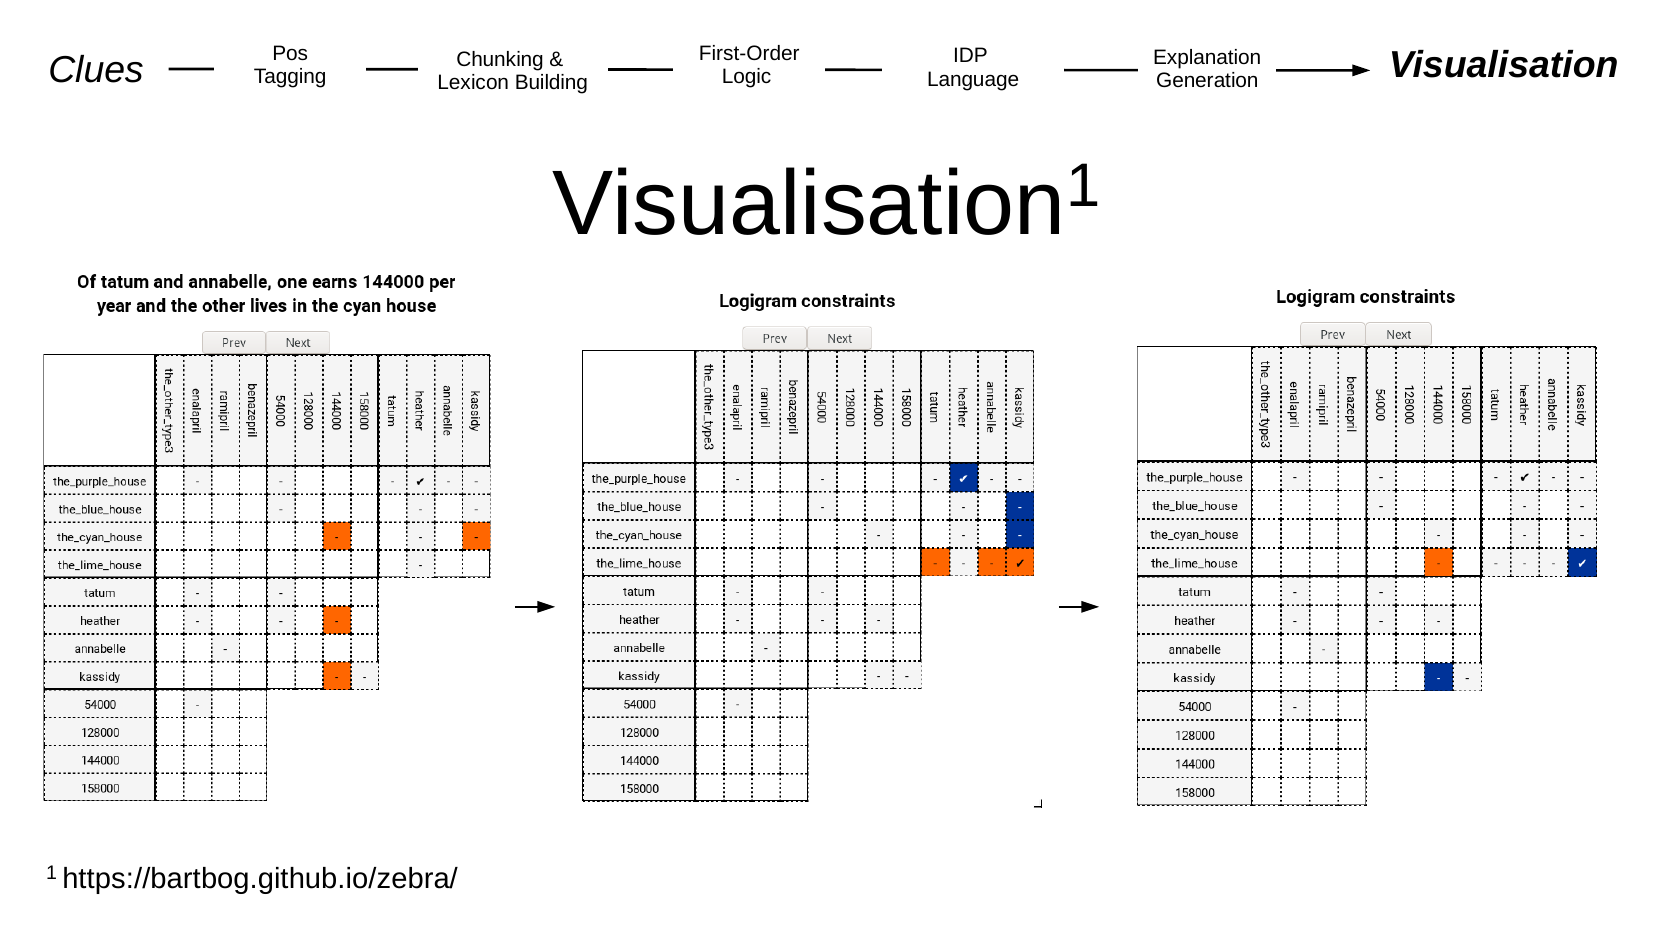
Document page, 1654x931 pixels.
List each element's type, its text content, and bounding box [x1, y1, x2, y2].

text_box Clues [31, 42, 161, 99]
picture [32, 262, 498, 808]
title Visualisation1 [82, 122, 1571, 279]
text_box Visualisation [1374, 37, 1634, 94]
text_box Chunking & Lexicon Building [418, 40, 608, 102]
picture [576, 285, 1042, 808]
text_box IDP Language [882, 37, 1064, 99]
text_box Explanation Generation [1138, 39, 1276, 100]
text_box 1 https://bartbog.github.io/zebra/ [30, 851, 1630, 903]
text_box Pos Tagging [214, 34, 366, 96]
text_box First-Order Logic [673, 35, 825, 96]
picture [1128, 281, 1607, 814]
